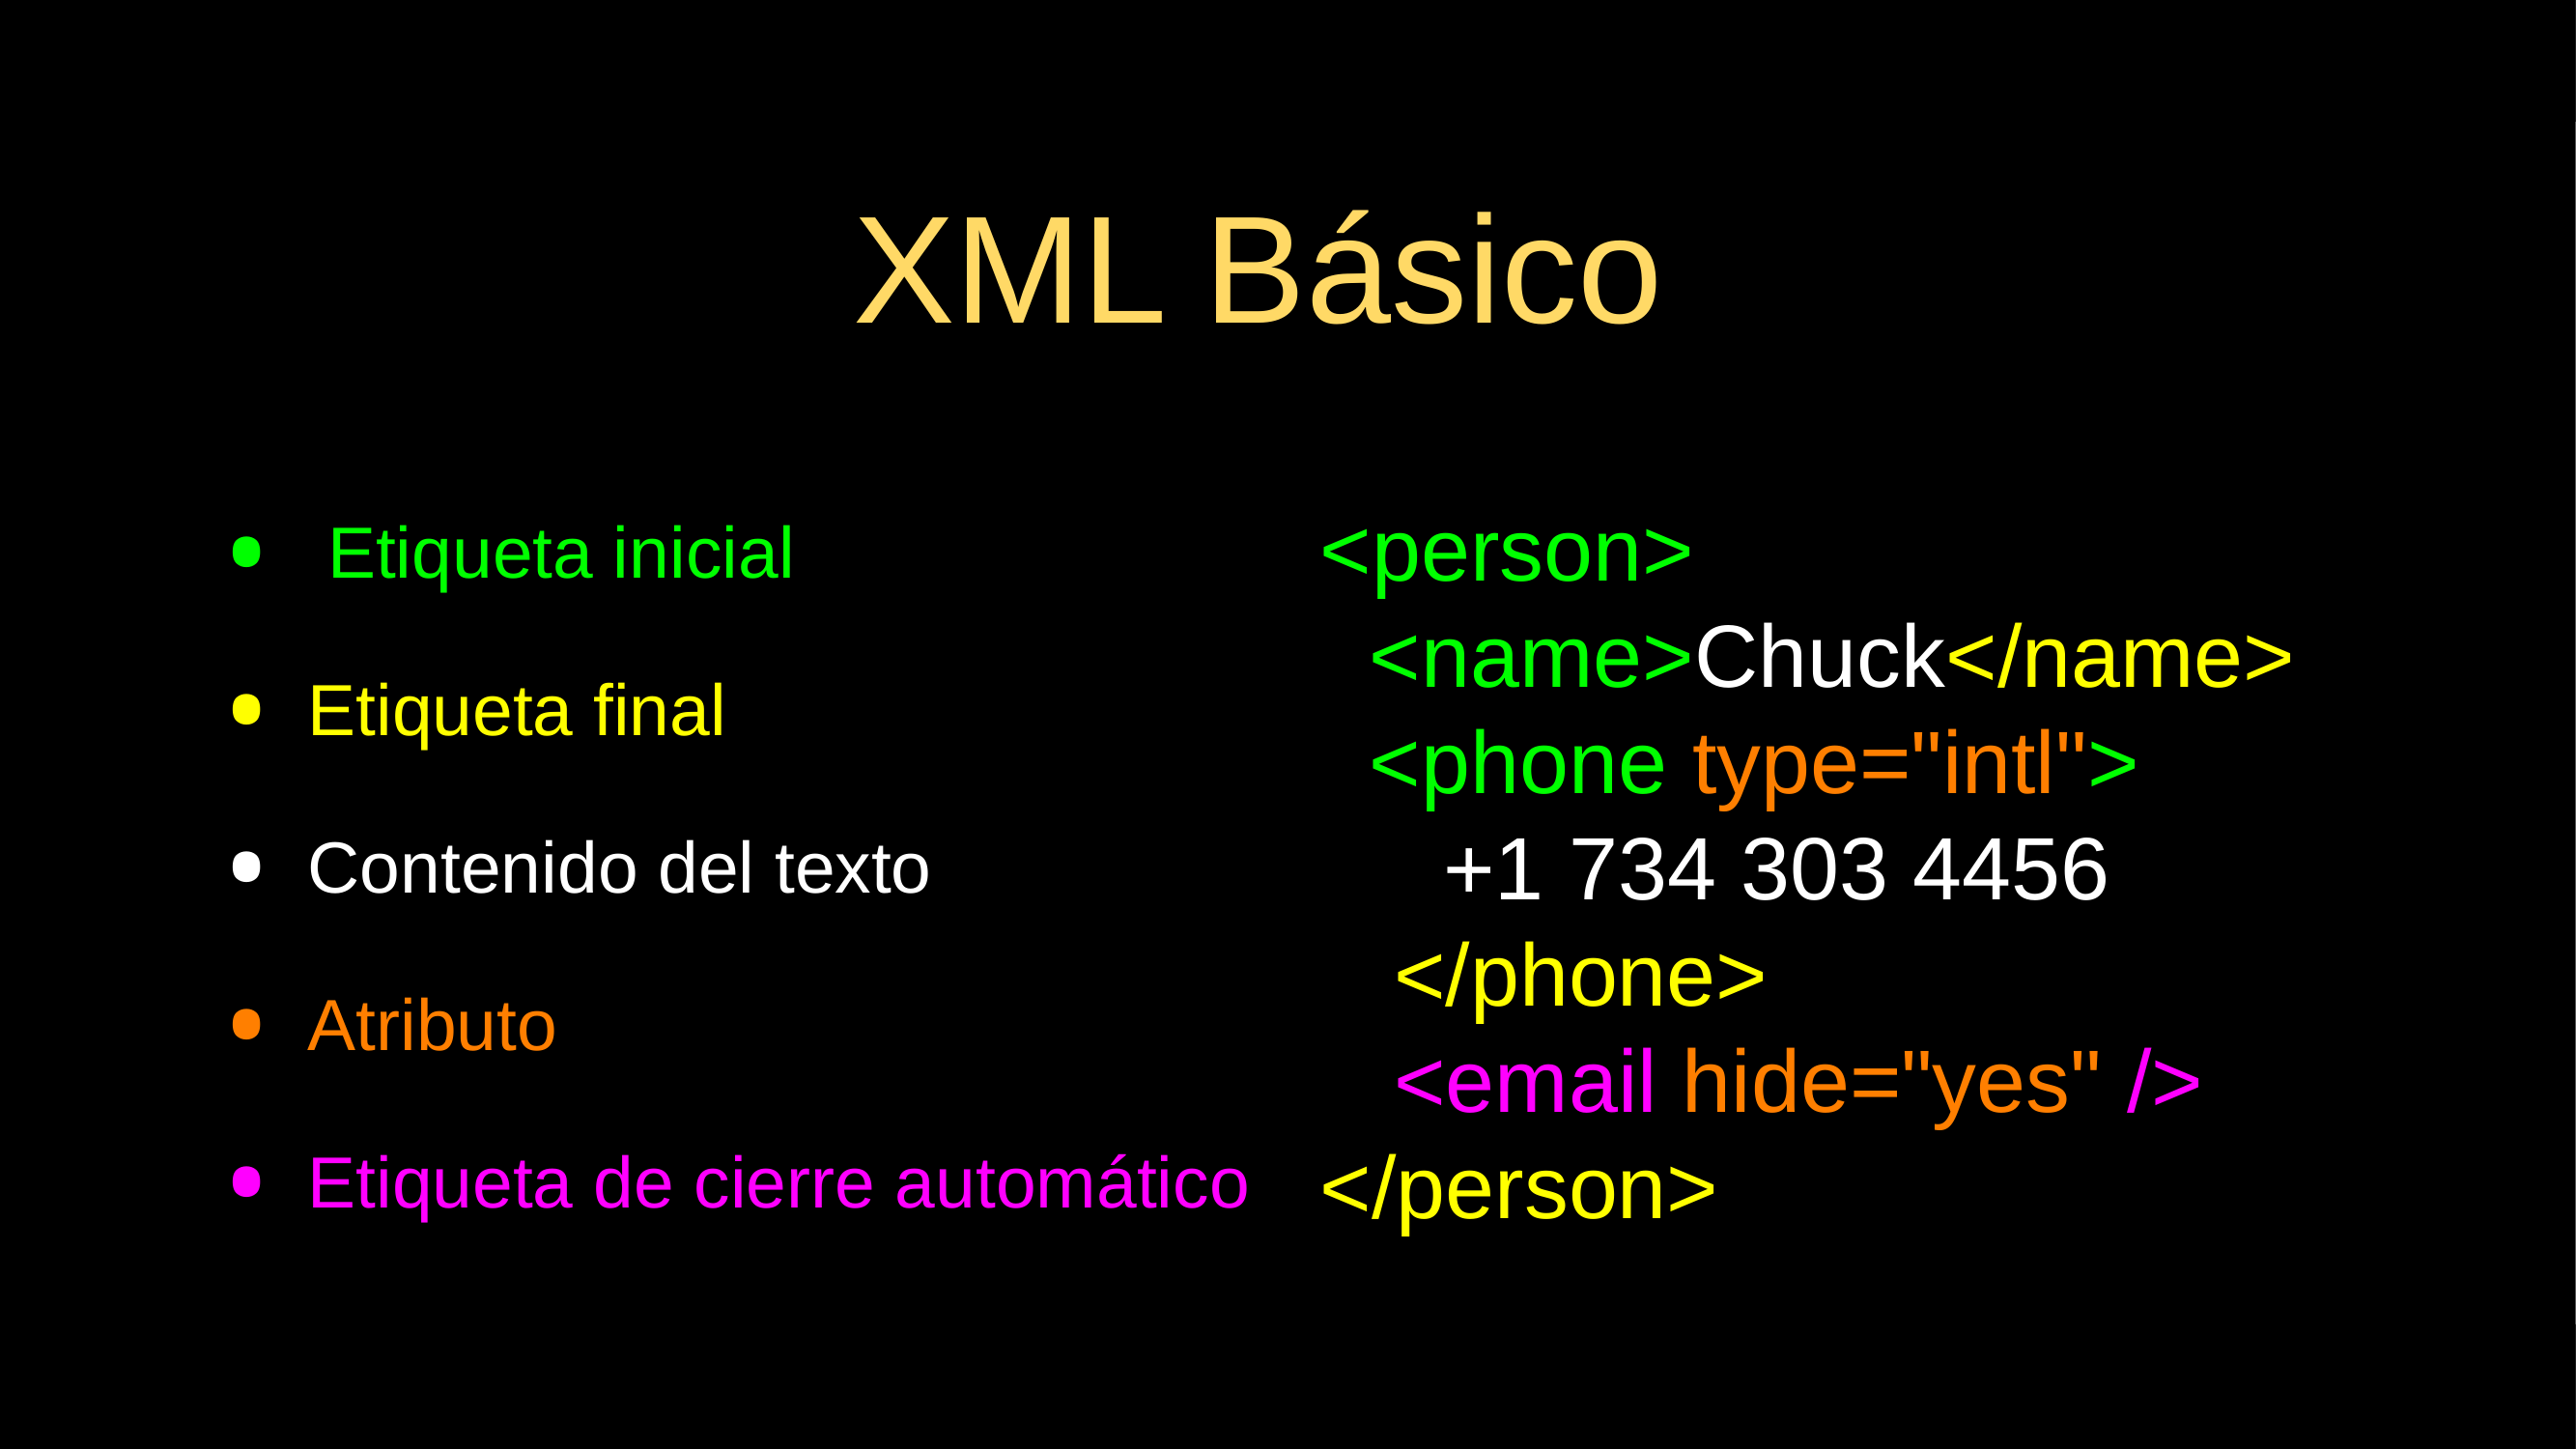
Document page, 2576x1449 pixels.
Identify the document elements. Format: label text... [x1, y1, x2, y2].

text_box <person> <name>Chuck</name> <phone type="intl"> +1 734 303 4456 </phone> <email hide="yes" /> </person> [1319, 497, 2334, 1233]
title XML Básico [183, 121, 2334, 403]
list Etiqueta inicial Etiqueta final Contenido del texto Atributo Etiqueta de cierre automático [183, 412, 2391, 1317]
